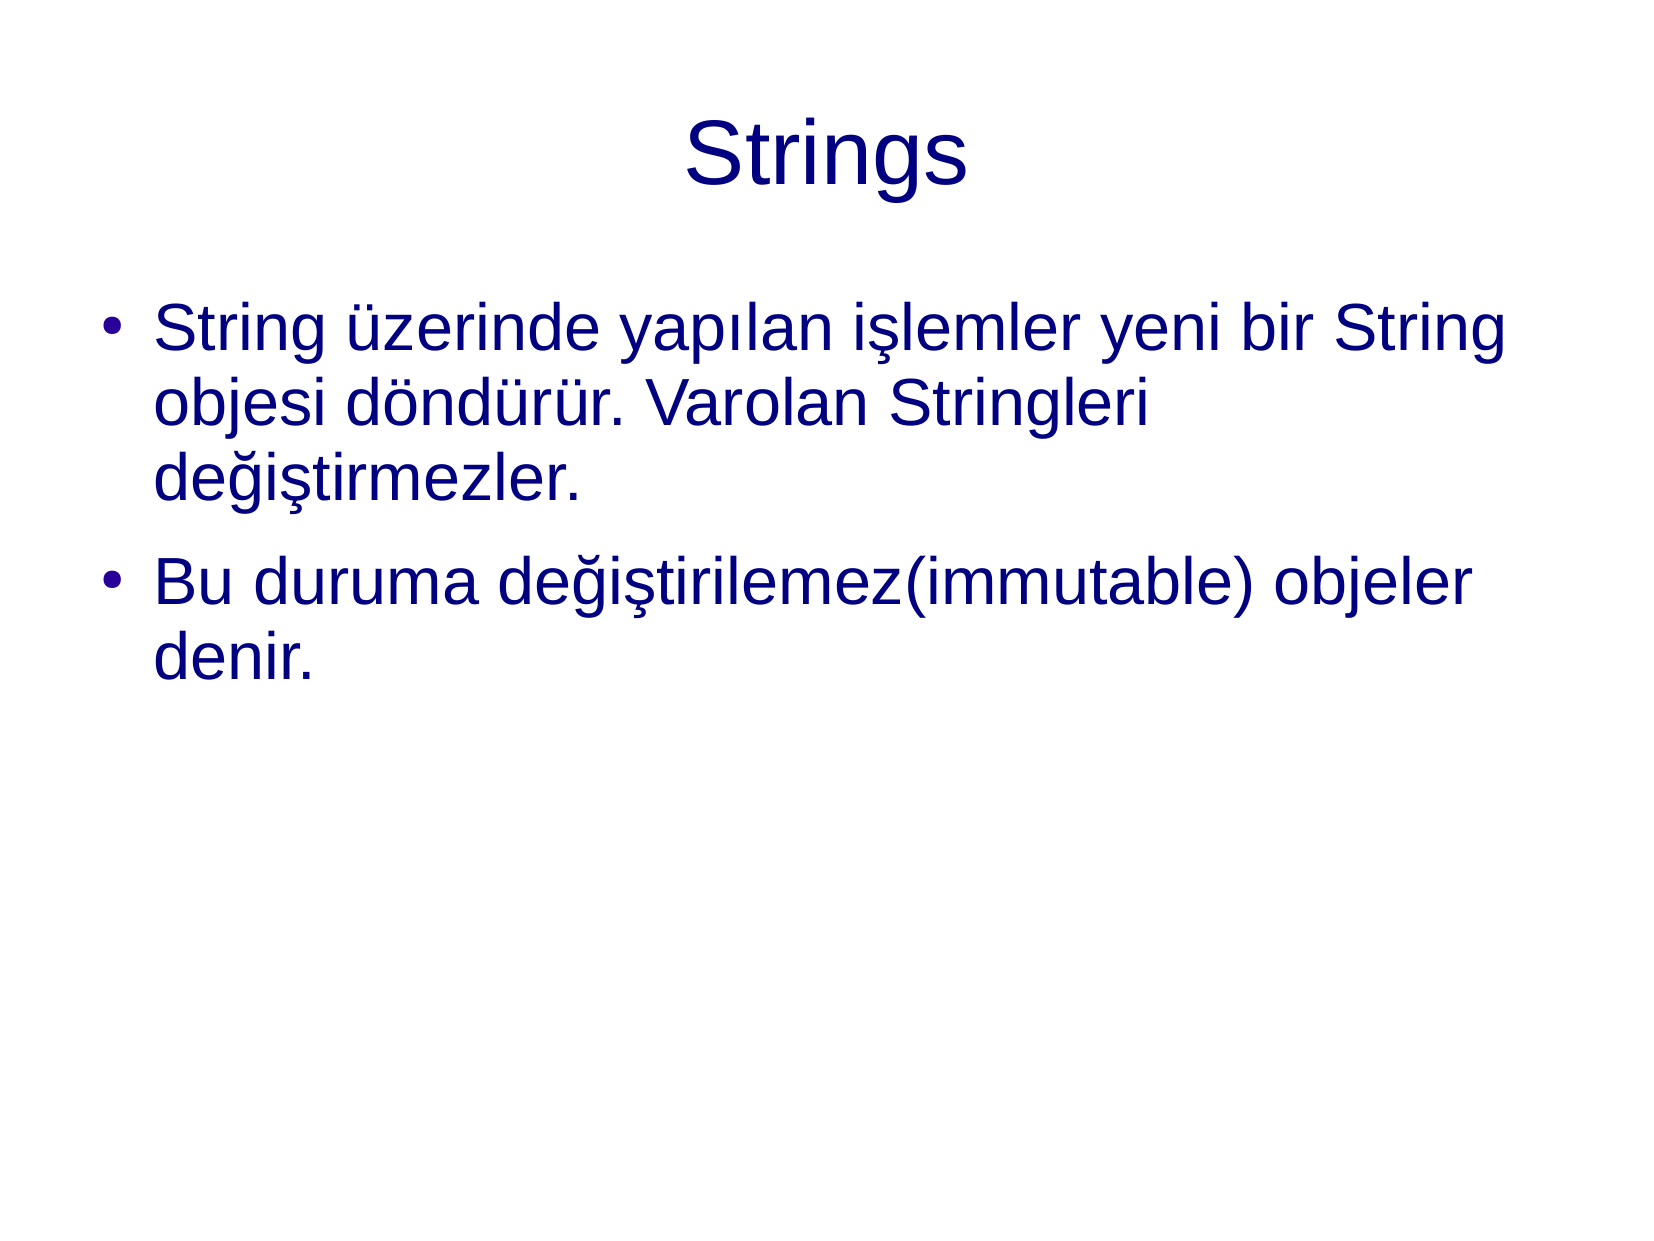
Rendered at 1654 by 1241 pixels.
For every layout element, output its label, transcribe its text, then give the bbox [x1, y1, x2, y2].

list String üzerinde yapılan işlemler yeni bir String objesi döndürür. Varolan Stringleri değiştirmezler. Bu duruma değiştirilemez(immutable) objeler denir. [82, 290, 1571, 1109]
title Strings [82, 49, 1571, 257]
